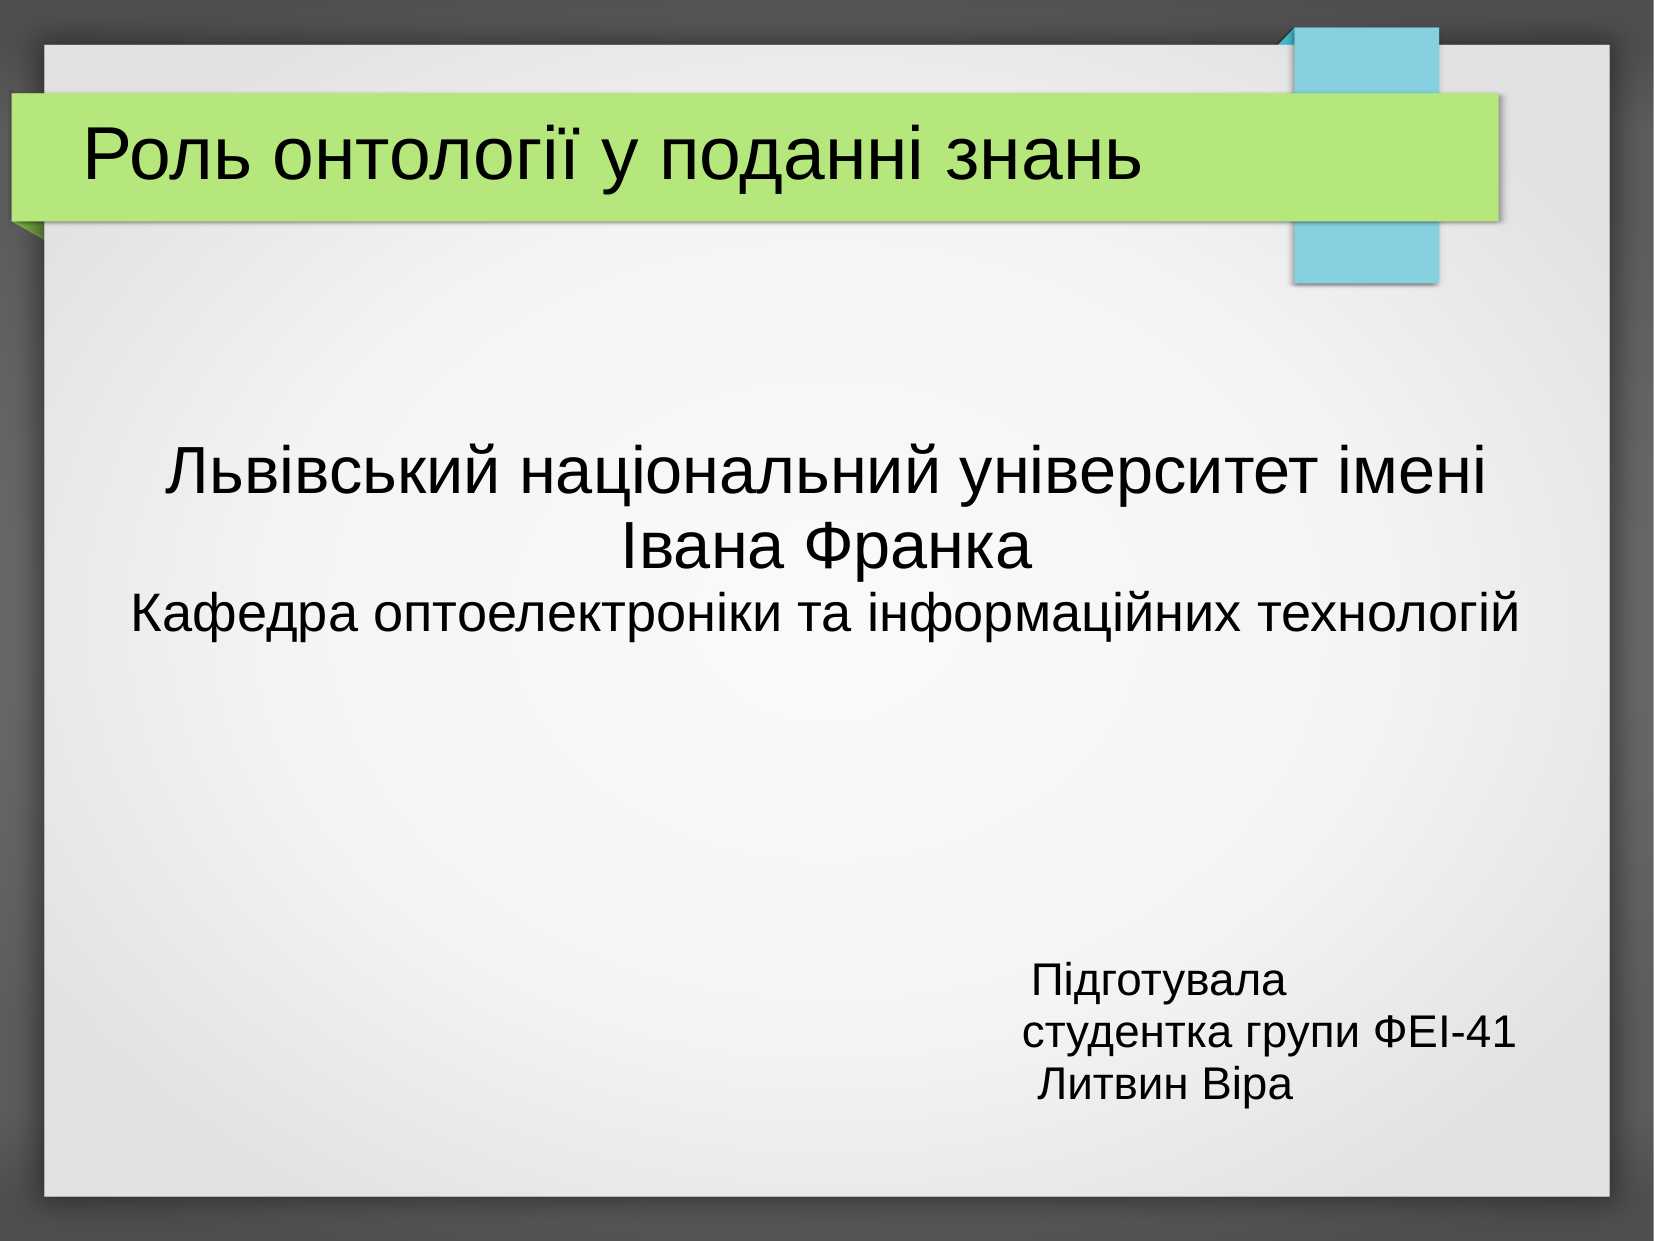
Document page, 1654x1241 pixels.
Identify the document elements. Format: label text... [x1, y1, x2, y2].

title Роль онтології у поданні знань [82, 94, 1264, 213]
picture [0, 0, 1654, 1241]
subtitle Львівський національний університет імені Івана Франка Кафедра оптоелектроніки та інформаційних технологій Підготувала студентка групи ФЕІ-41 Литвин Віра [82, 433, 1571, 1184]
